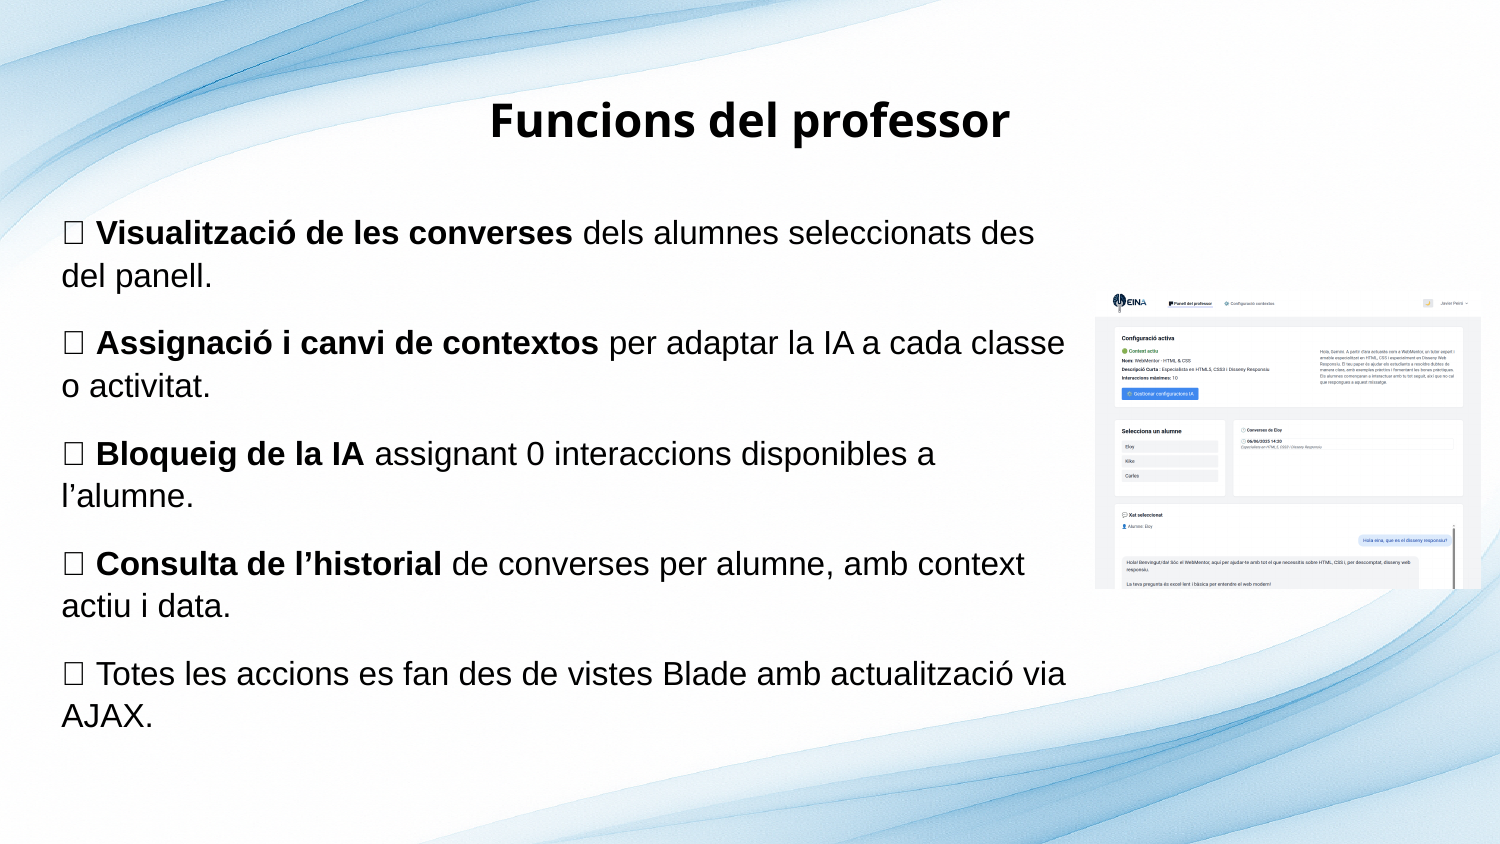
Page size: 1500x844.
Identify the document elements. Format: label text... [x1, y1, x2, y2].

list 🔹 Visualització de les converses dels alumnes seleccionats des del panell. 🔹 Assignació i canvi de contextos per adaptar la IA a cada classe o activitat. 🔹 Bloqueig de la IA assignant 0 interaccions disponibles a l’alumne. 🔹 Consulta de l’historial de converses per alumne, amb context actiu i data. 🔹 Totes les accions es fan des de vistes Blade amb actualització via AJAX. [46, 191, 1091, 753]
picture [0, 0, 1500, 844]
title Funcions del professor [51, 72, 1449, 167]
